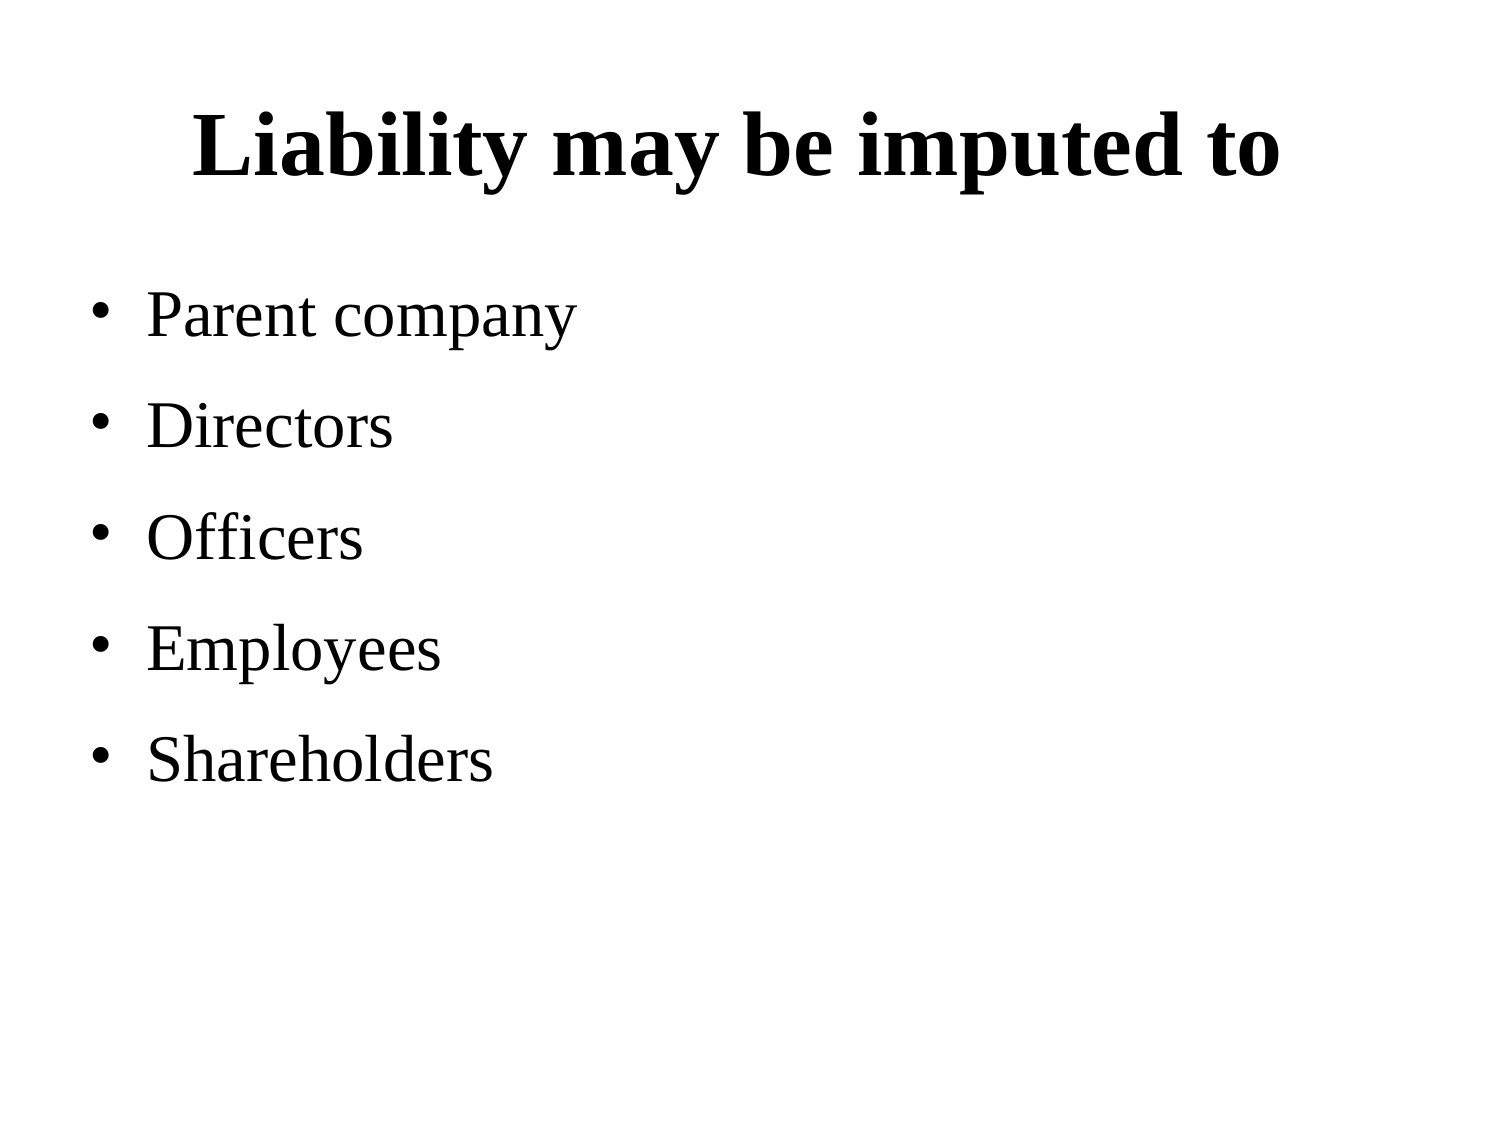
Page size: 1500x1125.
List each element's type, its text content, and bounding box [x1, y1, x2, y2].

title Liability may be imputed to [75, 45, 1426, 233]
list Parent company Directors Officers Employees Shareholders [75, 262, 1426, 1005]
